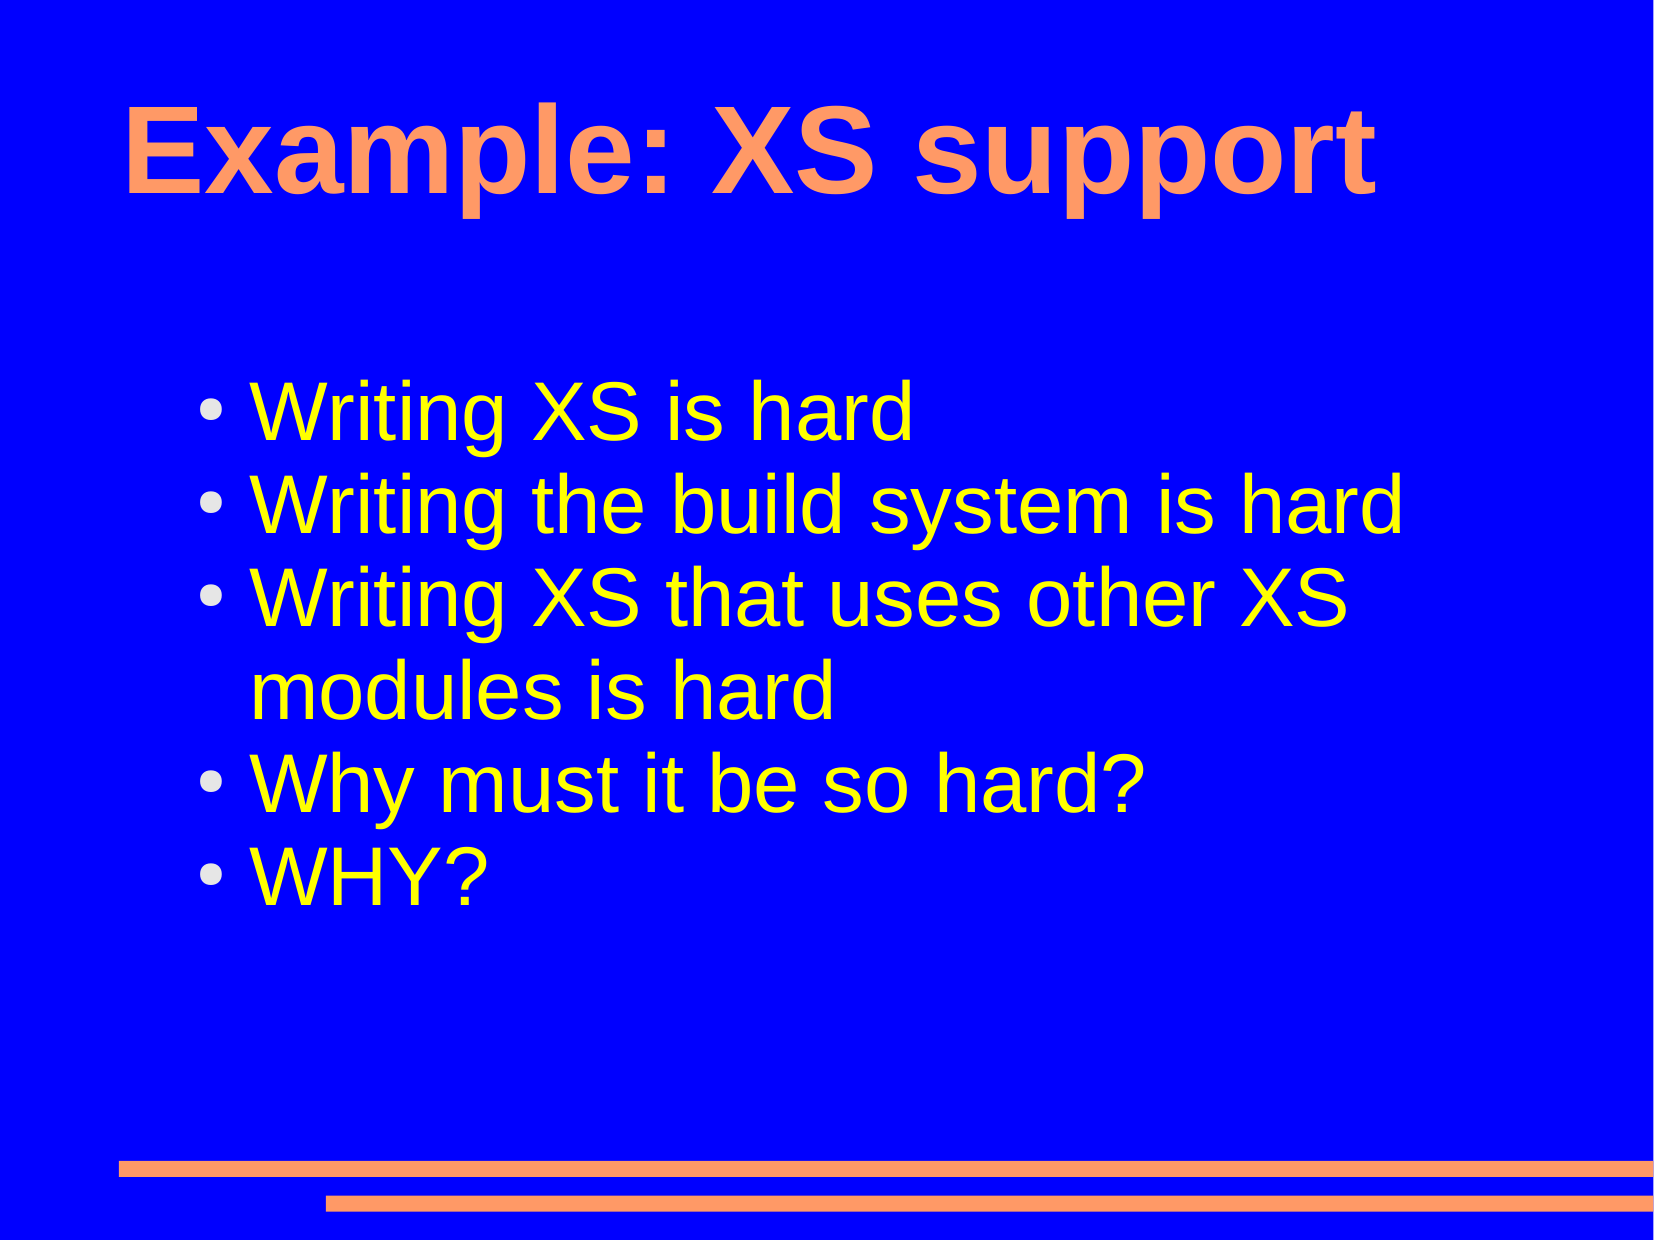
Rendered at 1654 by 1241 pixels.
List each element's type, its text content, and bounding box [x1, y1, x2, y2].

list Writing XS is hard Writing the build system is hard Writing XS that uses other XS modules is hard Why must it be so hard? WHY? [178, 364, 1570, 1147]
title Example: XS support [121, 46, 1534, 254]
